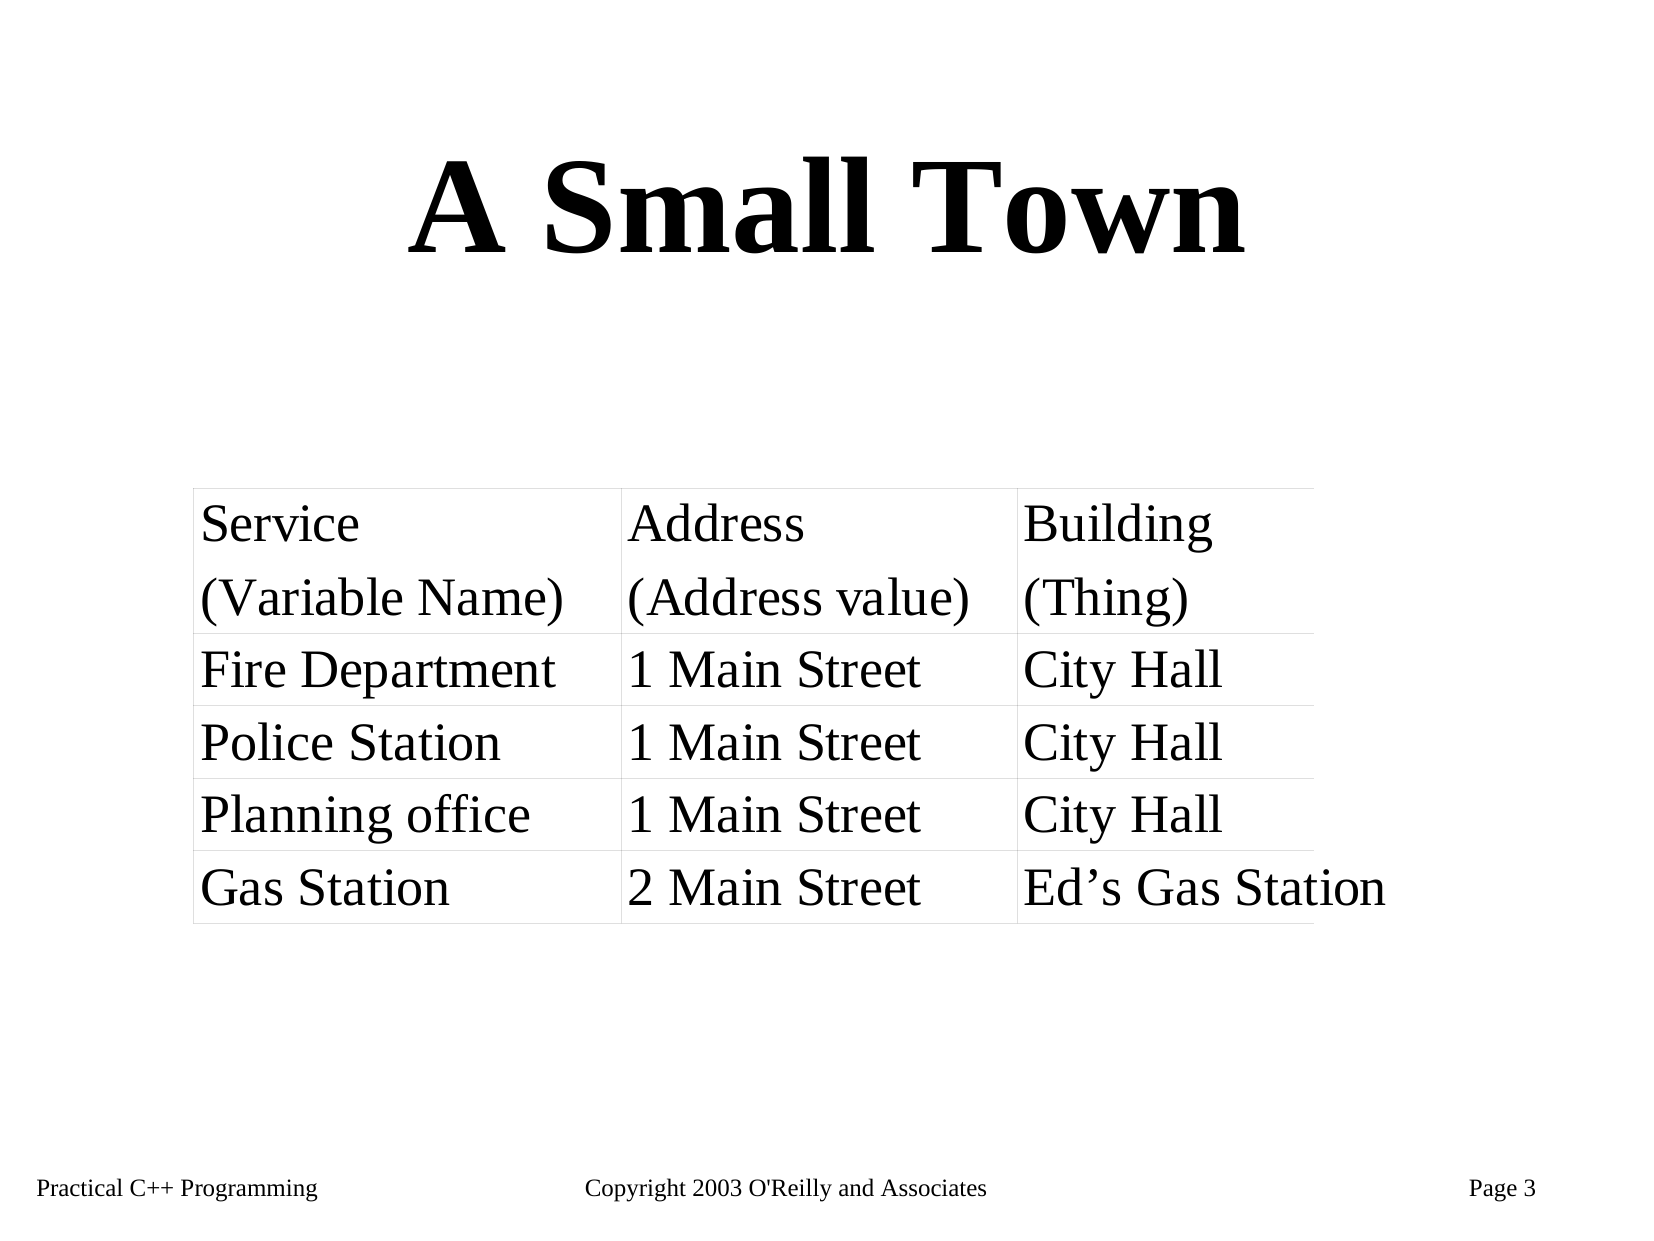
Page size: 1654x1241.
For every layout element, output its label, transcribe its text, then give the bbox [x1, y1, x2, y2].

title A Small Town [121, 102, 1534, 311]
chart [74, 369, 1583, 1136]
